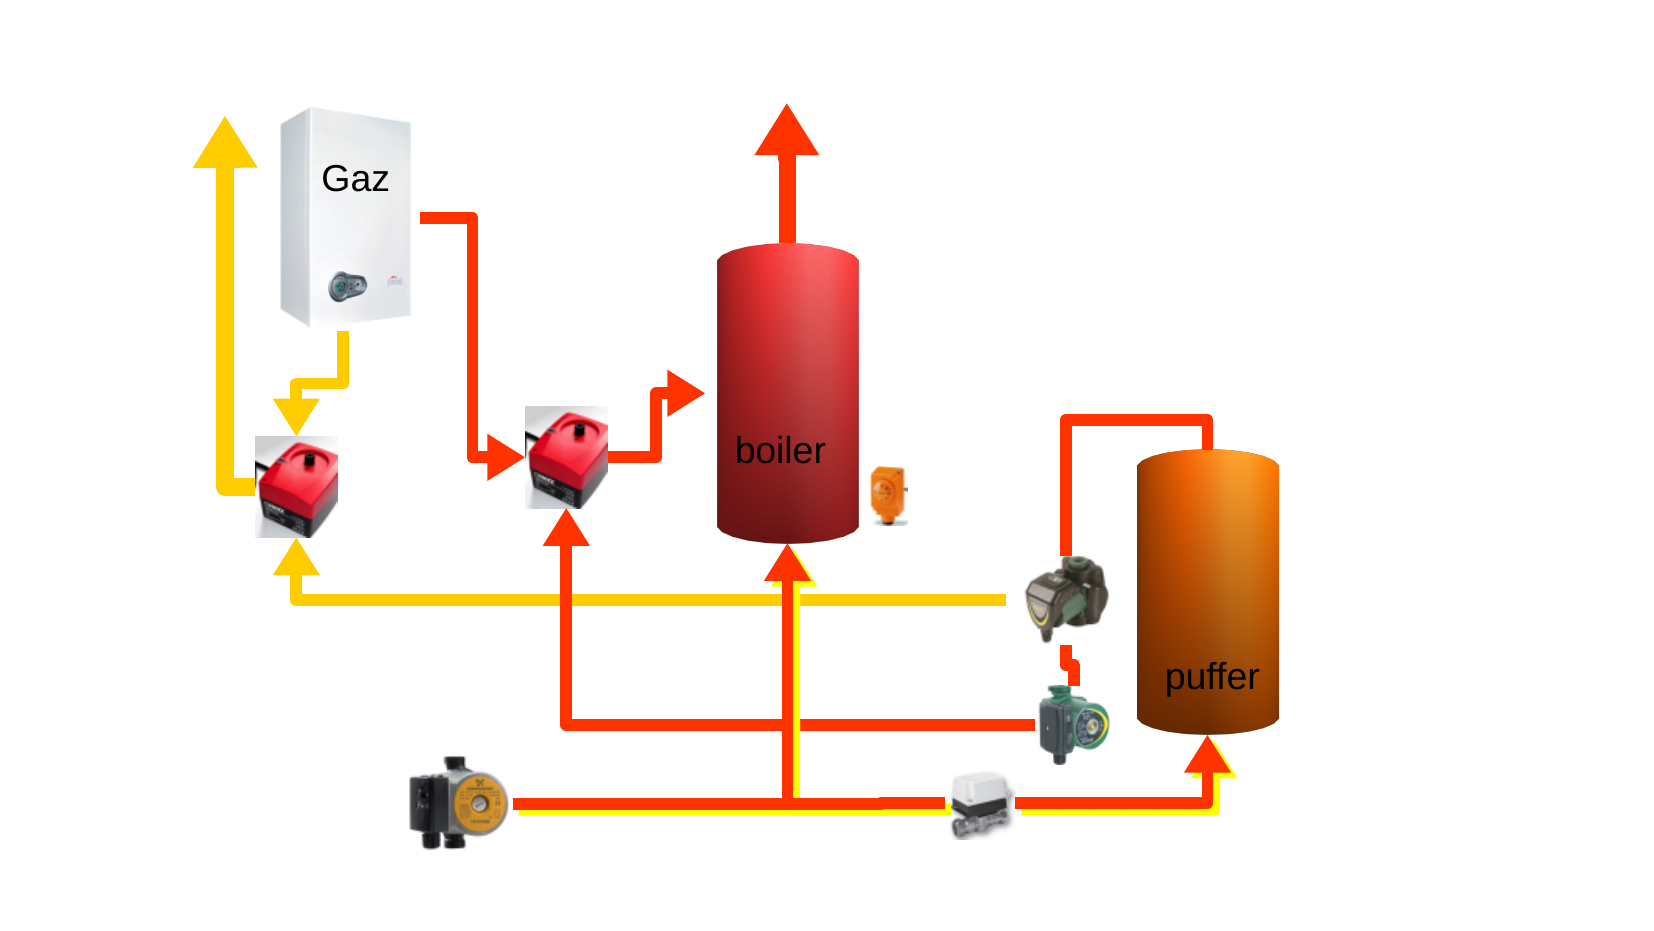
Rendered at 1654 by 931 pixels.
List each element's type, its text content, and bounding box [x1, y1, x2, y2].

picture [945, 766, 1016, 841]
picture [255, 436, 338, 538]
text_box puffer [1150, 647, 1276, 705]
picture [1035, 685, 1114, 765]
picture [525, 406, 608, 509]
picture [1006, 555, 1126, 645]
text_box Gaz [306, 150, 406, 207]
picture [870, 466, 908, 526]
picture [266, 104, 421, 331]
picture [405, 749, 513, 858]
text_box boiler [720, 421, 841, 479]
